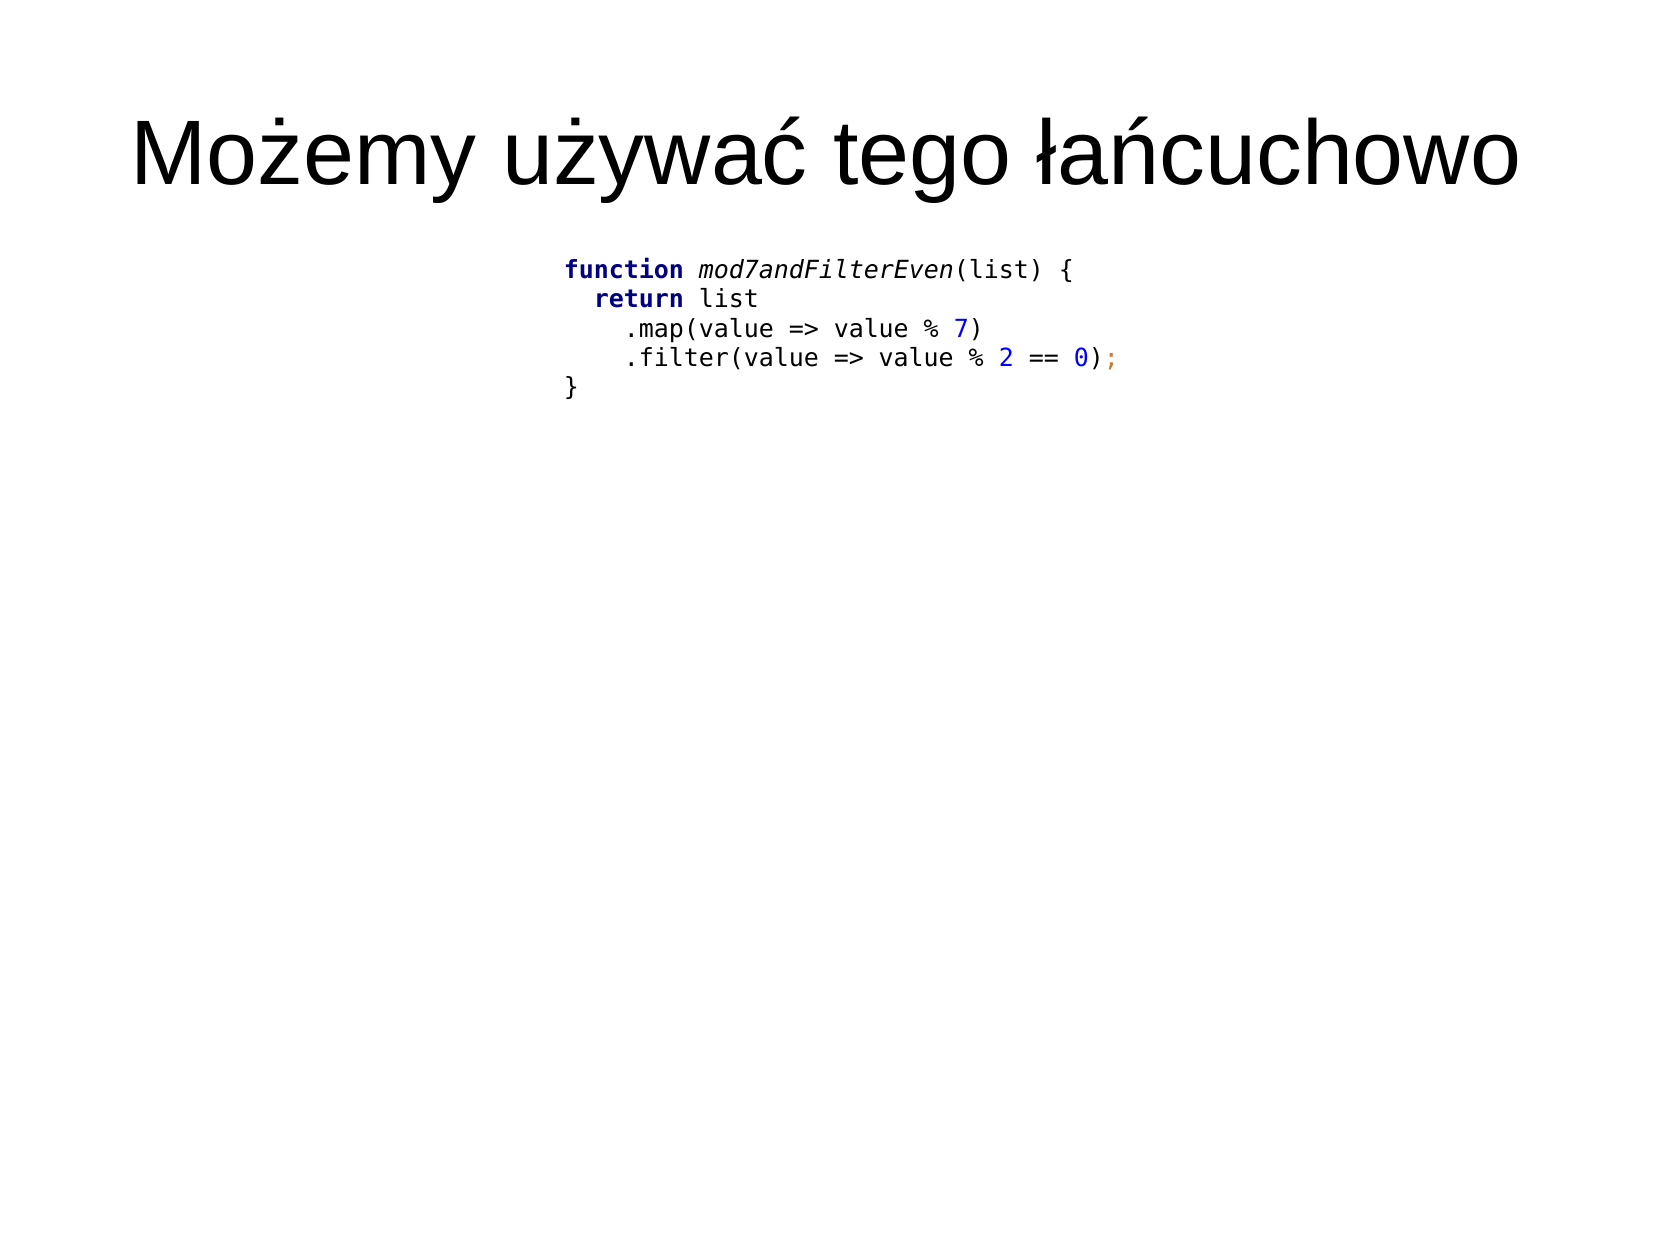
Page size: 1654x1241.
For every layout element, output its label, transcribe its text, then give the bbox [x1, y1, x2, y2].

title Możemy używać tego łańcuchowo [82, 49, 1571, 257]
text_box function mod7andFilterEven(list) { return list .map(value => value % 7) .filter(value => value % 2 == 0); } [549, 248, 1134, 410]
